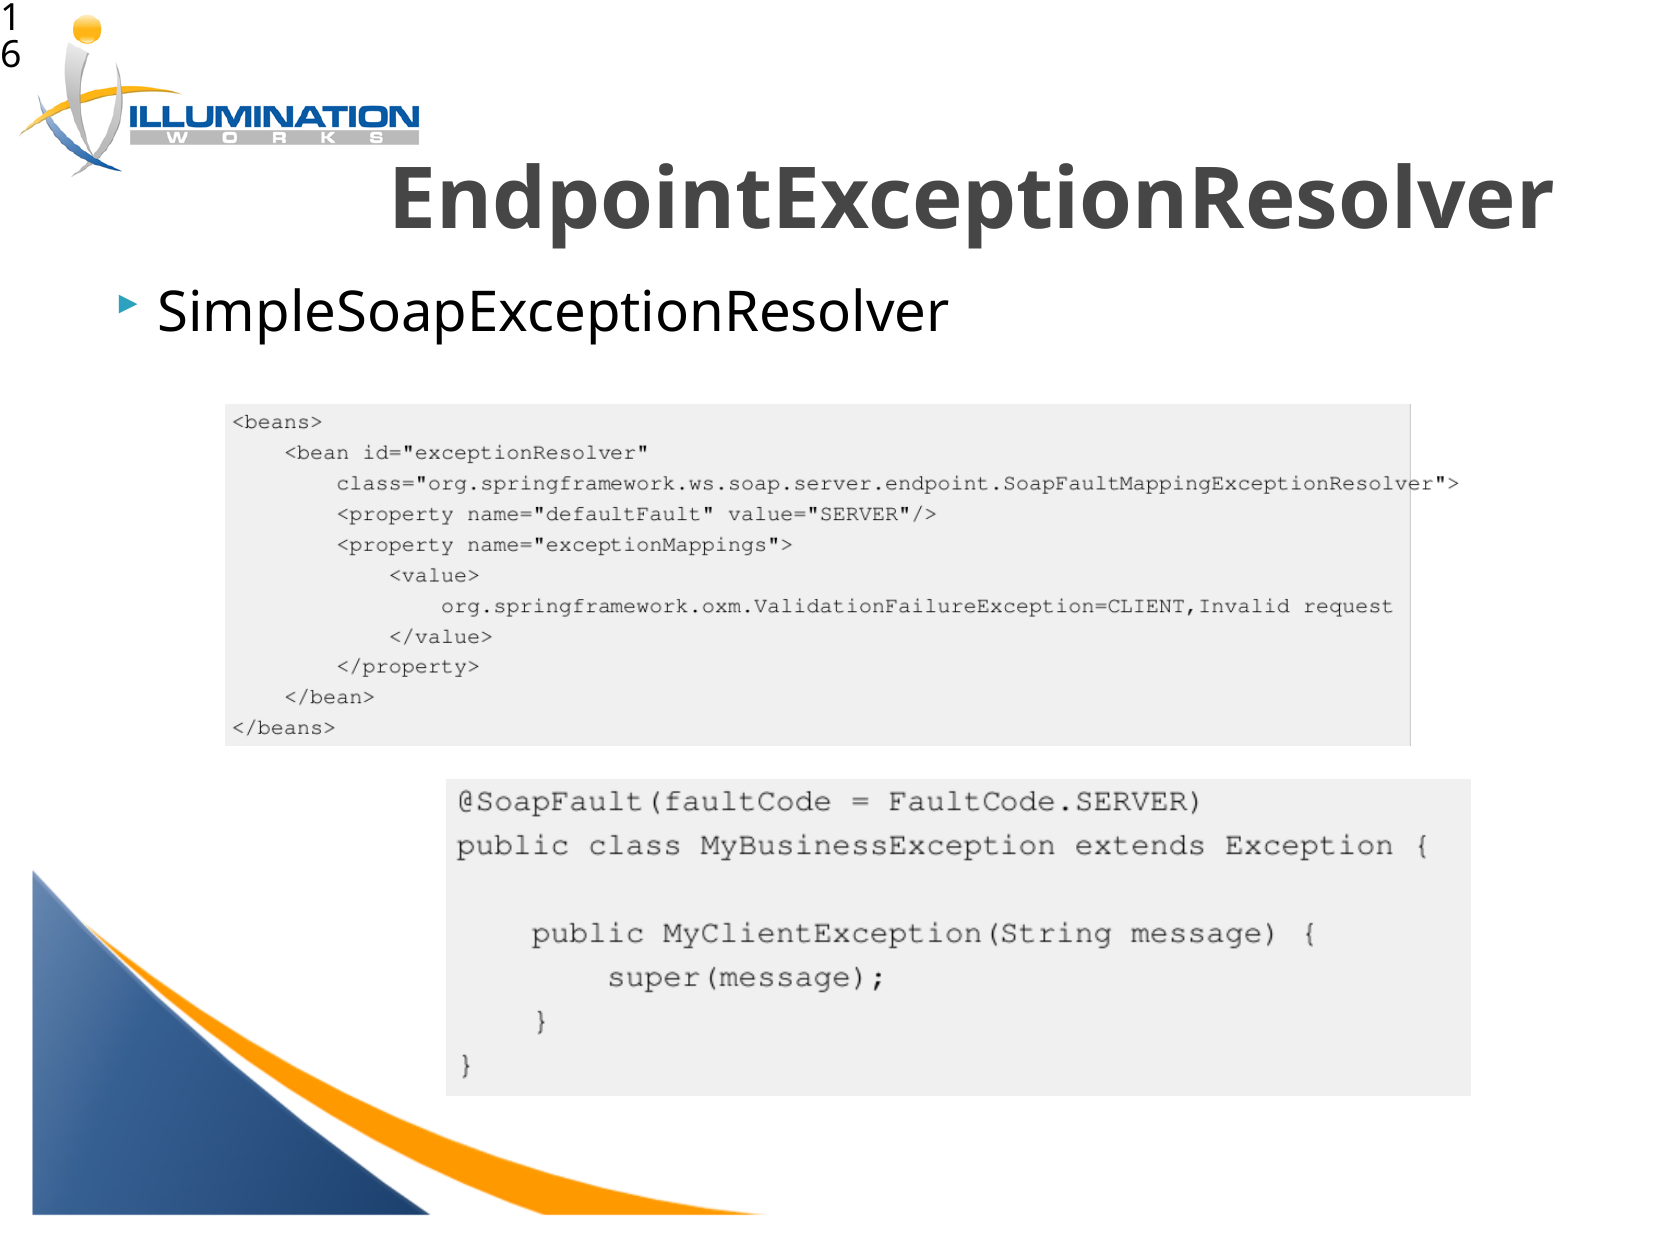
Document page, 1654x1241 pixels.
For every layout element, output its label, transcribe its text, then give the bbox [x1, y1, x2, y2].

picture [21, 779, 1471, 1221]
picture [225, 404, 1471, 746]
picture [0, 0, 435, 193]
list SimpleSoapExceptionResolver [82, 267, 1571, 1087]
title EndpointExceptionResolver [82, 91, 1571, 267]
